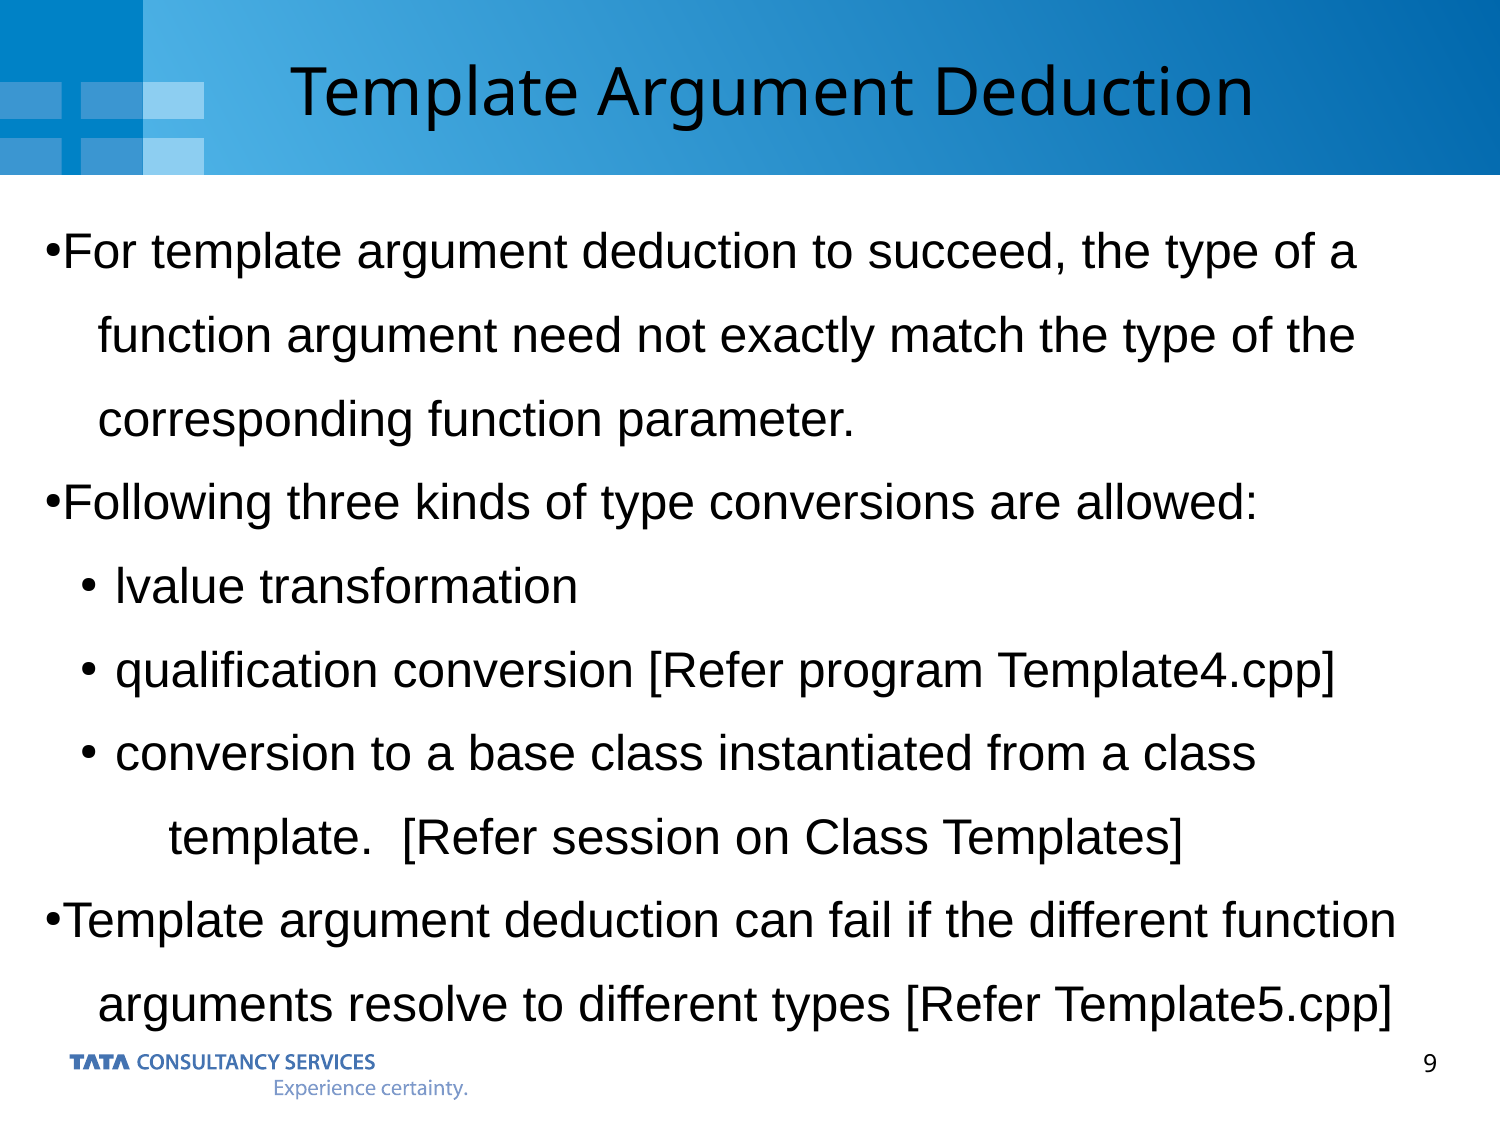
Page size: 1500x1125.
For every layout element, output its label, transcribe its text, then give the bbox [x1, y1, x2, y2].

text_box For template argument deduction to succeed, the type of a function argument need not exactly match the type of the corresponding function parameter. Following three kinds of type conversions are allowed: lvalue transformation qualification conversion [Refer program Template4.cpp] conversion to a base class instantiated from a class template. [Refer session on Class Templates] Template argument deduction can fail if the different function arguments resolve to different types [Refer Template5.cpp] [11, 188, 1489, 1040]
text_box Template Argument Deduction [200, 23, 1347, 154]
